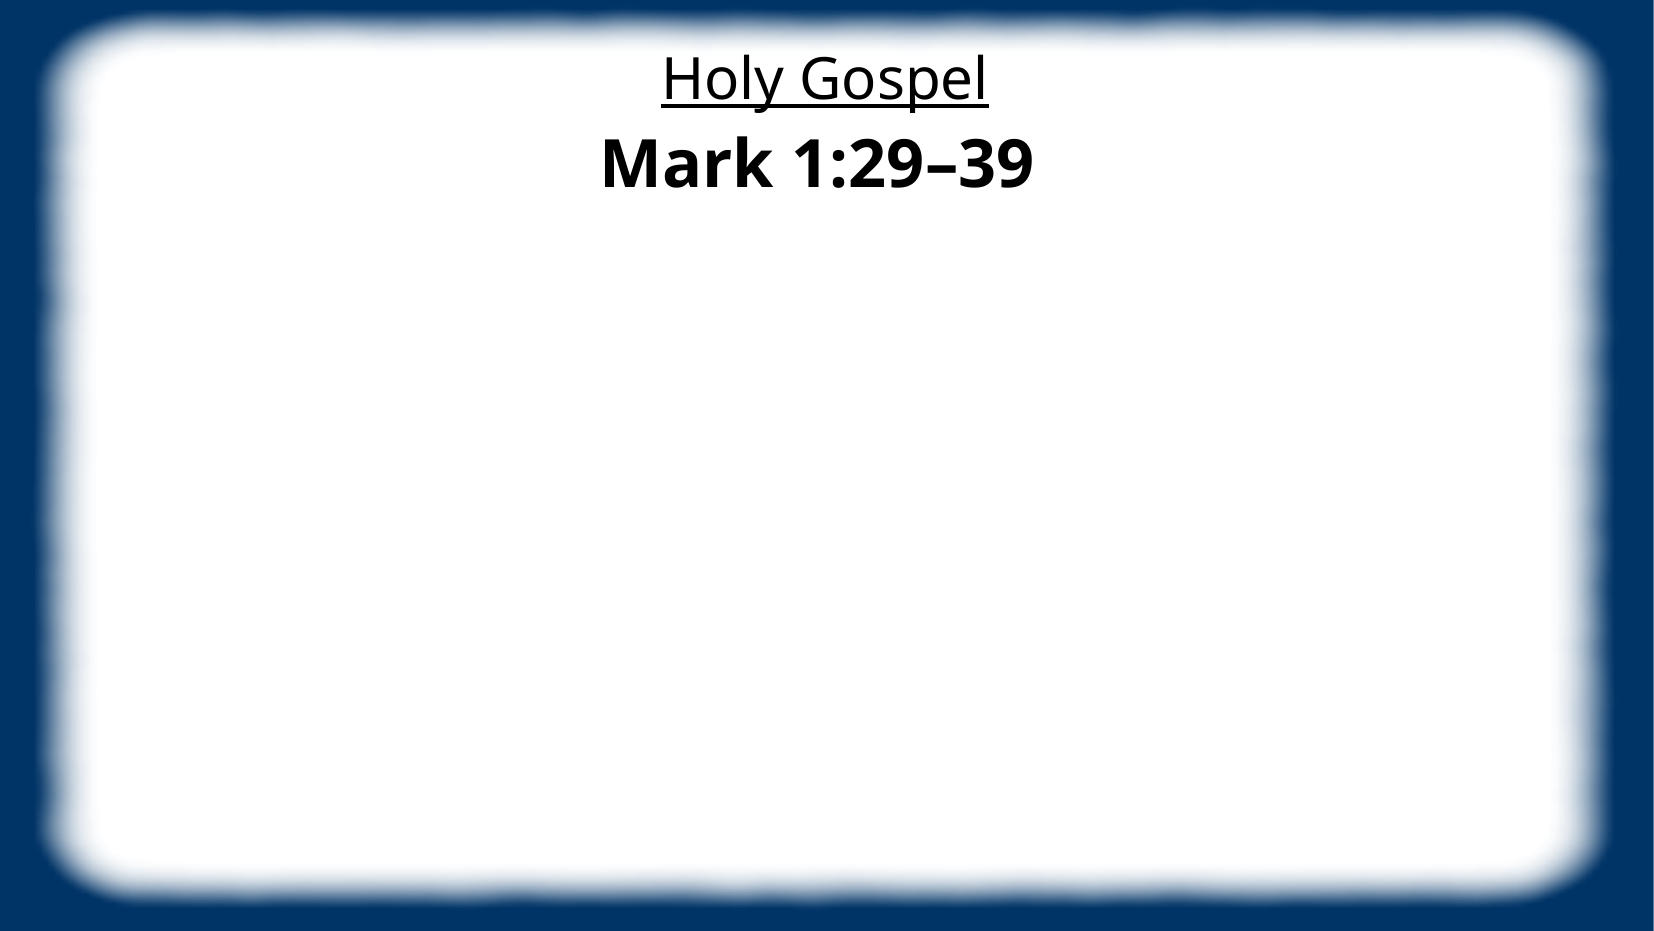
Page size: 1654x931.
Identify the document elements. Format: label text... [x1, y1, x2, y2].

picture [0, 0, 1654, 931]
text_box Holy Gospel Mark 1:29–39 [60, 30, 1591, 211]
